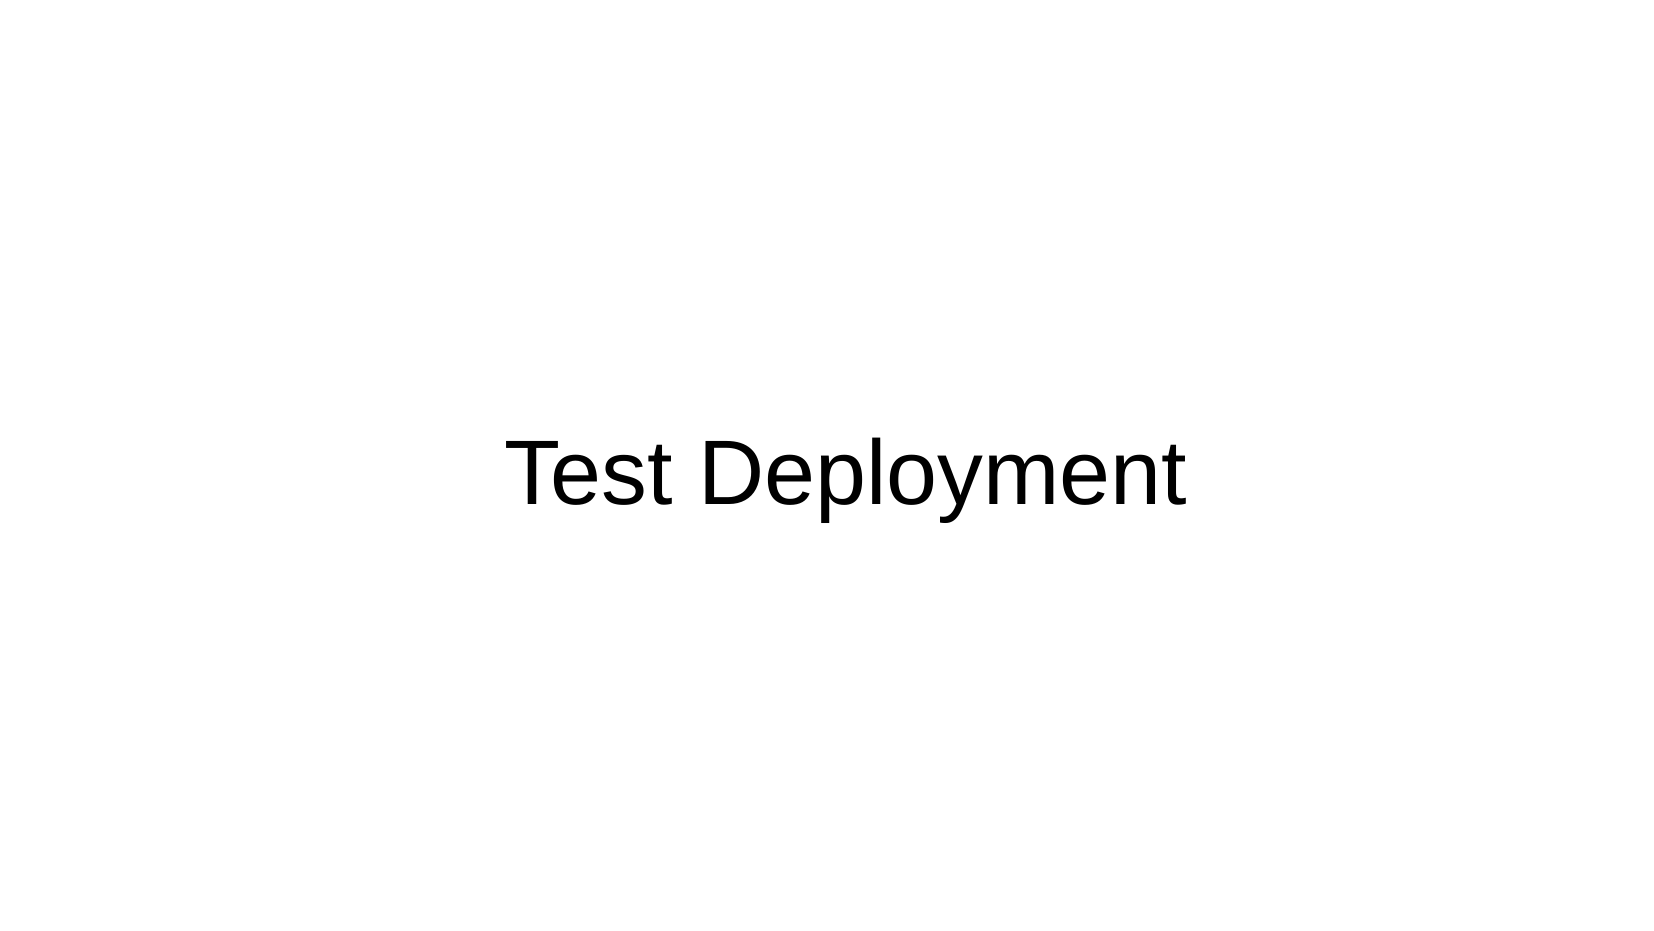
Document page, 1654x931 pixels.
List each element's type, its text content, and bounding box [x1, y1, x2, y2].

title Test Deployment [422, 357, 1231, 573]
